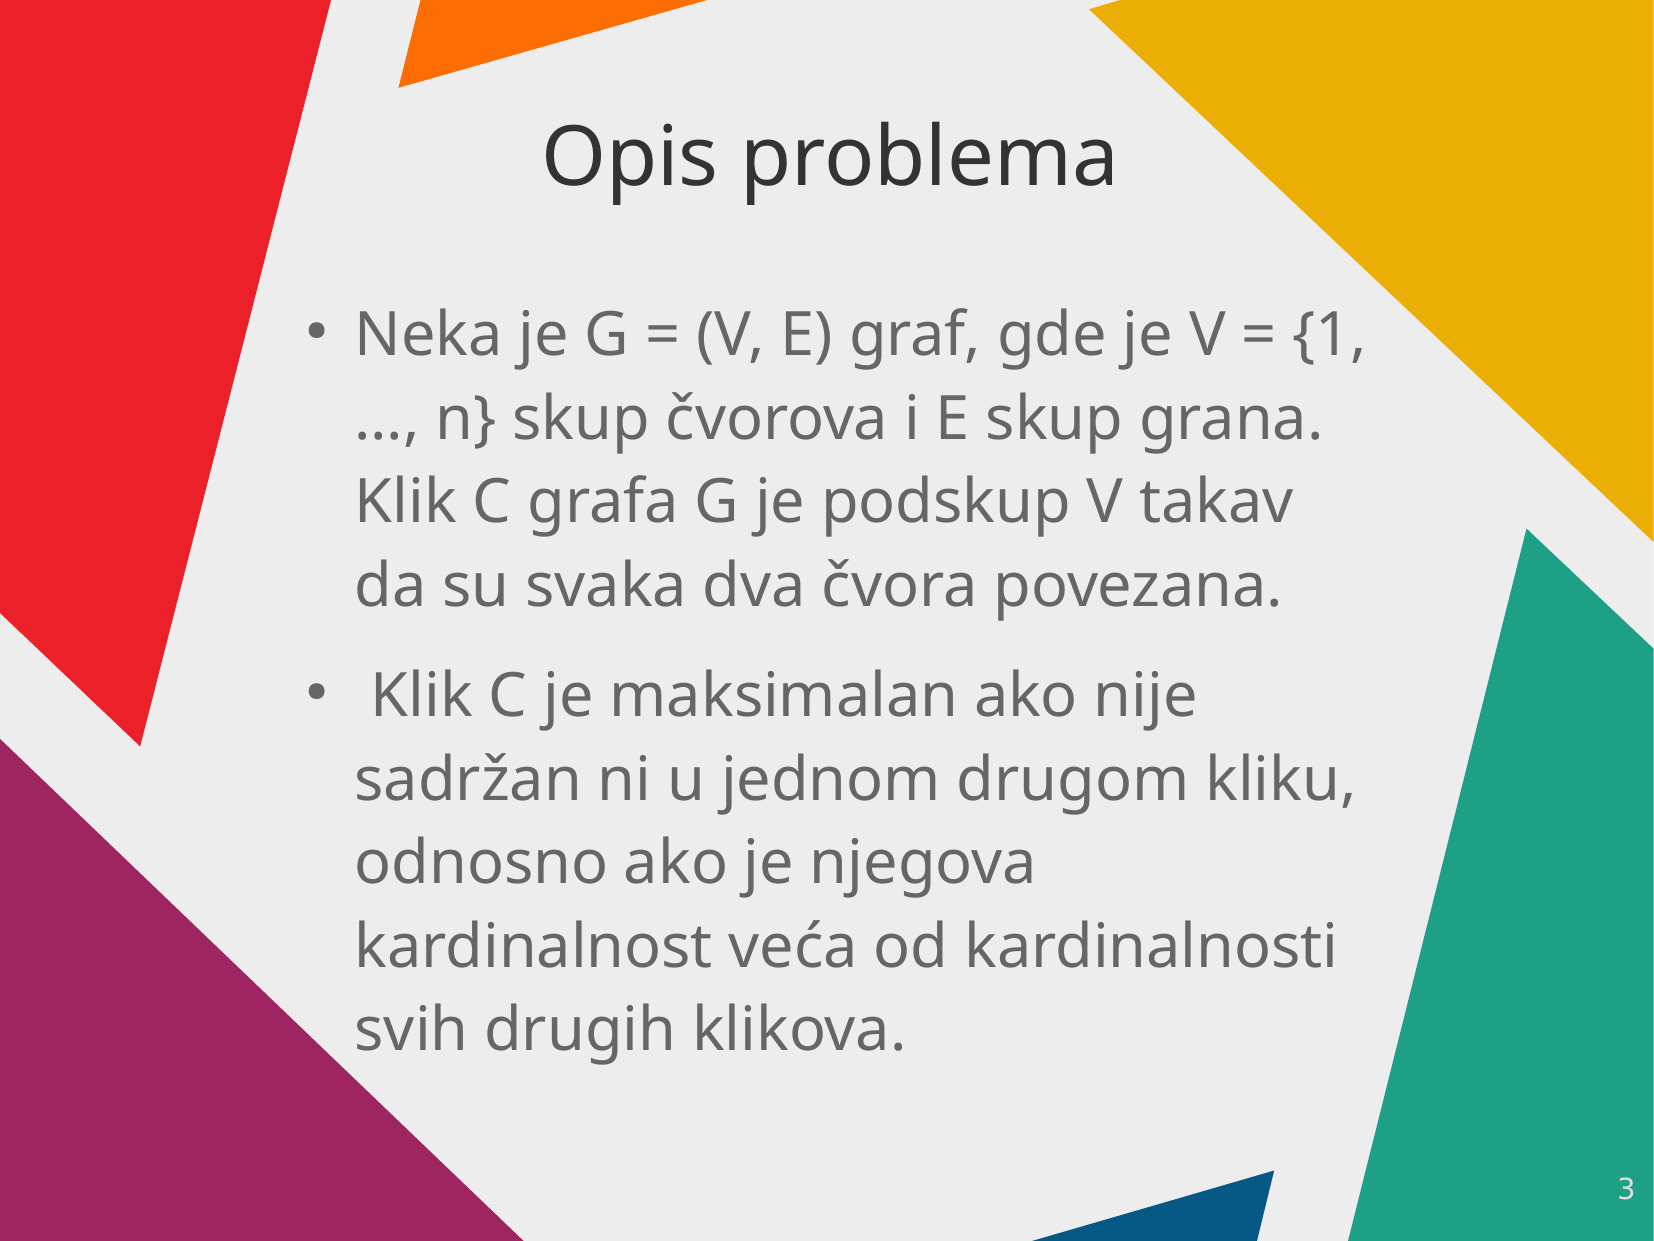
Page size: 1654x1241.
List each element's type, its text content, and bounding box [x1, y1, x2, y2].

title Opis problema [289, 49, 1372, 257]
list Neka je G = (V, E) graf, gde je V = {1, …, n} skup čvorova i E skup grana. Klik C grafa G je podskup V takav da su svaka dva čvora povezana. Klik C je maksimalan ako nije sadržan ni u jednom drugom kliku, odnosno ako je njegova kardinalnost veća od kardinalnosti svih drugih klikova. [289, 290, 1372, 1090]
